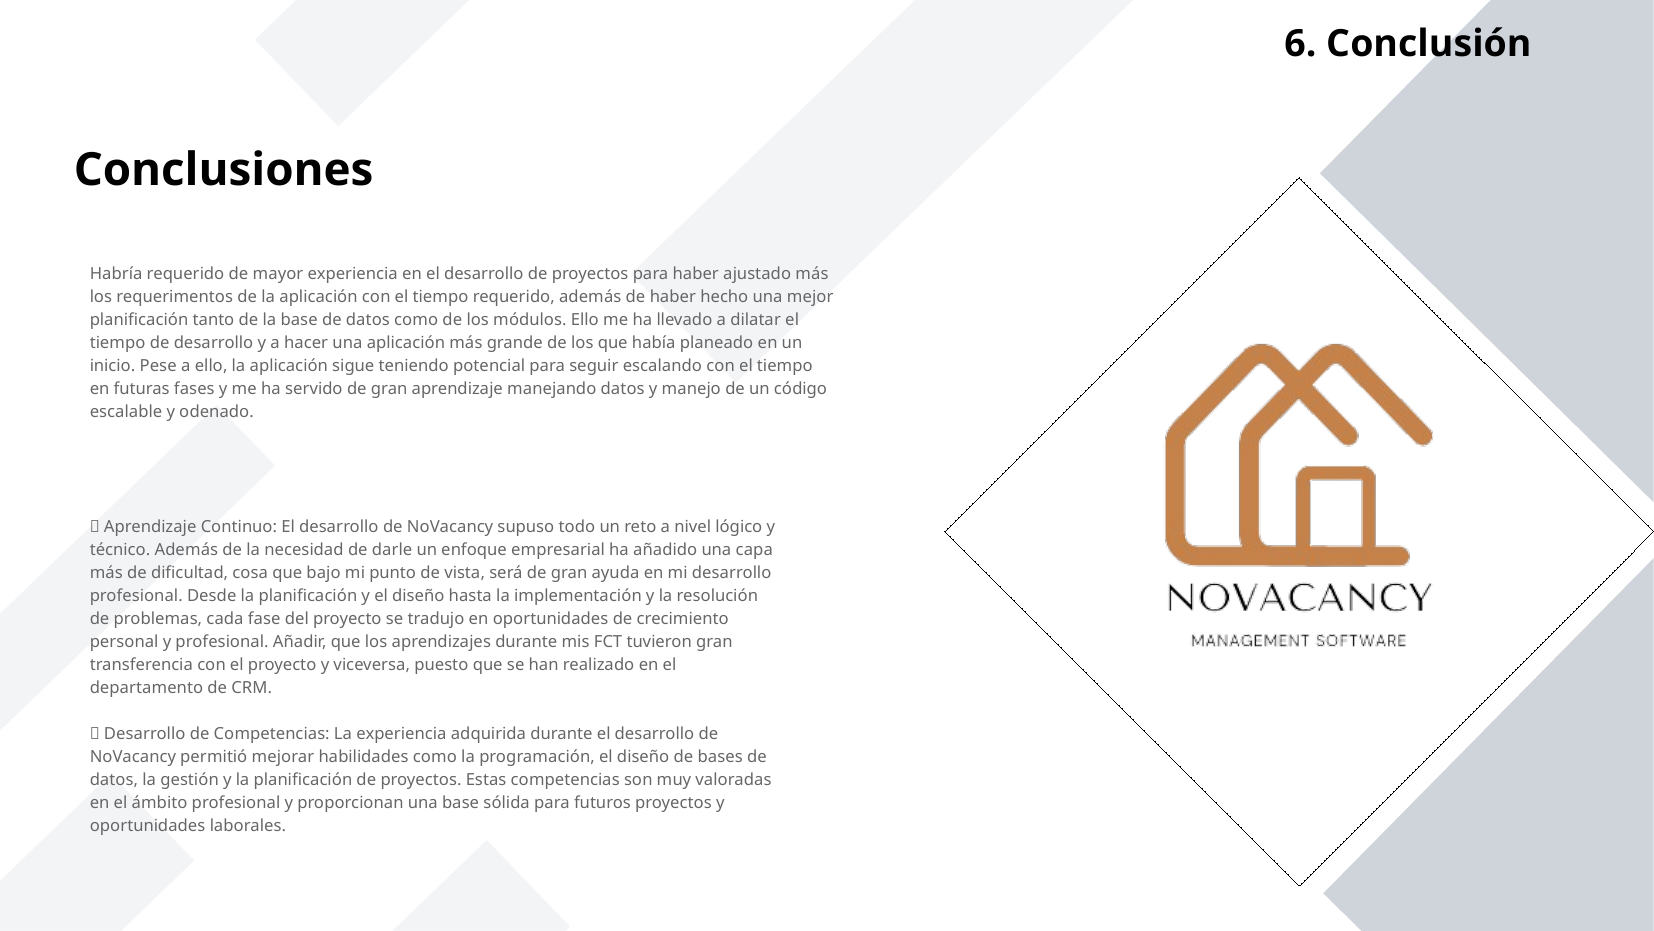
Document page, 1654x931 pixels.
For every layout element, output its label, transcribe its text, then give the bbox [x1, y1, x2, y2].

text_box 6. Conclusión [1269, 9, 1654, 127]
text_box Habría requerido de mayor experiencia en el desarrollo de proyectos para haber ajustado más los requerimentos de la aplicación con el tiempo requerido, además de haber hecho una mejor planificación tanto de la base de datos como de los módulos. Ello me ha llevado a dilatar el tiempo de desarrollo y a hacer una aplicación más grande de los que había planeado en un inicio. Pese a ello, la aplicación sigue teniendo potencial para seguir escalando con el tiempo en futuras fases y me ha servido de gran aprendizaje manejando datos y manejo de un código escalable y odenado.  Aprendizaje Continuo: El desarrollo de NoVacancy supuso todo un reto a nivel lógico y técnico. Además de la necesidad de darle un enfoque empresarial ha añadido una capa más de dificultad, cosa que bajo mi punto de vista, será de gran ayuda en mi desarrollo profesional. Desde la planificación y el diseño hasta la implementación y la resolución de problemas, cada fase del proyecto se tradujo en oportunidades de crecimiento personal y profesional. Añadir, que los aprendizajes durante mis FCT tuvieron gran transferencia con el proyecto y viceversa, puesto que se han realizado en el departamento de CRM.  Desarrollo de Competencias: La experiencia adquirida durante el desarrollo de NoVacancy permitió mejorar habilidades como la programación, el diseño de bases de datos, la gestión y la planificación de proyectos. Estas competencias son muy valoradas en el ámbito profesional y proporcionan una base sólida para futuros proyectos y oportunidades laborales. [75, 253, 1300, 931]
text_box Conclusiones [59, 129, 645, 207]
text_box [944, 177, 1654, 886]
